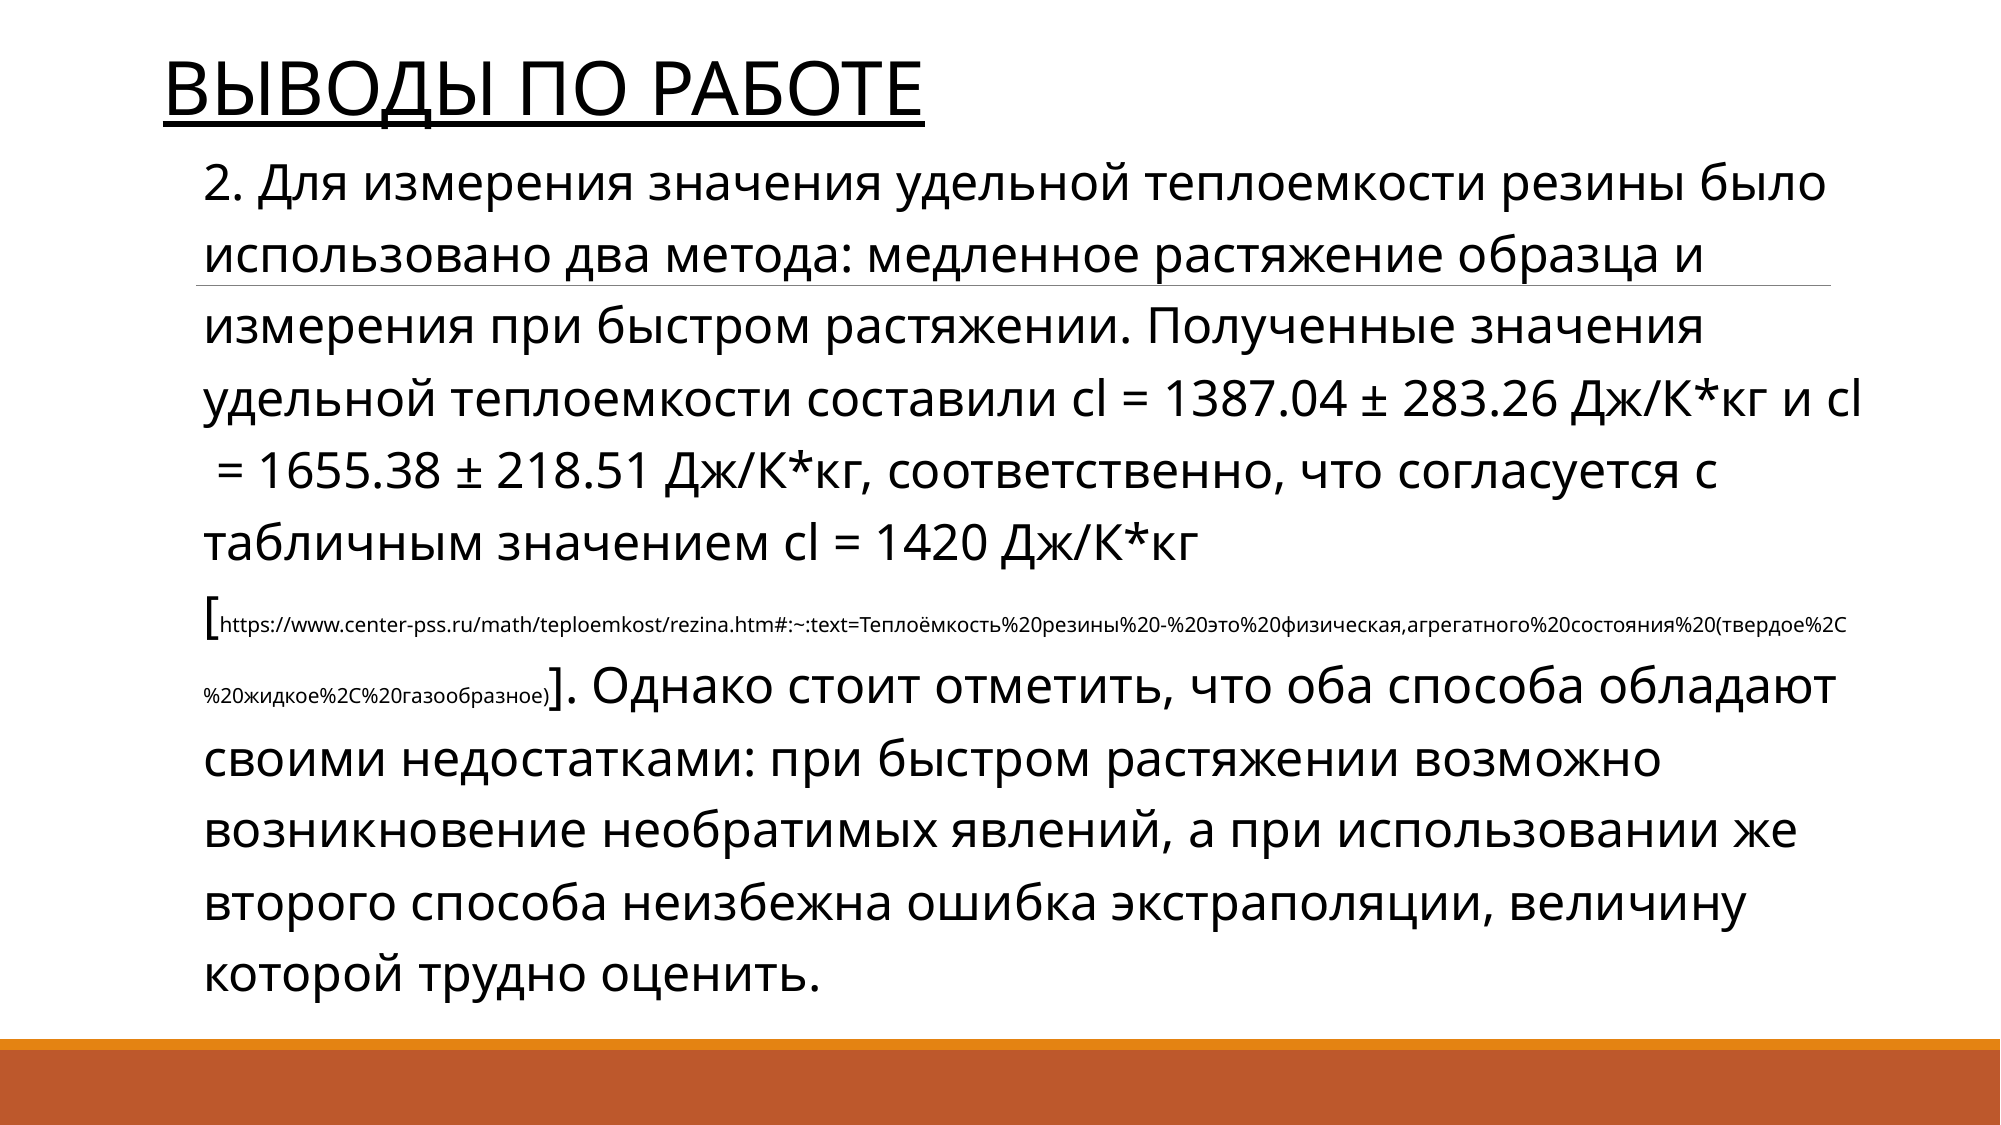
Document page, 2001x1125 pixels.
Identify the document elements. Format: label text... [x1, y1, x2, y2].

title Выводы по работе [147, 0, 1773, 130]
list 2. Для измерения значения удельной теплоемкости резины было использовано два метода: медленное растяжение образца и измерения при быстром растяжении. Полученные значения удельной теплоемкости составили cl = 1387.04 ± 283.26 Дж/К*кг и cl = 1655.38 ± 218.51 Дж/К*кг, соответственно, что согласуется с табличным значением cl = 1420 Дж/К*кг [https://www.center-pss.ru/math/teploemkost/rezina.htm#:~:text=Теплоёмкость%20резины%20-%20это%20физическая,агрегатного%20состояния%20(твердое%2C%20жидкое%2C%20газообразное)]. Однако стоит отметить, что оба способа обладают своими недостатками: при быстром растяжении возможно возникновение необратимых явлений, а при использовании же второго способа неизбежна ошибка экстраполяции, величину которой трудно оценить. [117, 130, 1889, 958]
